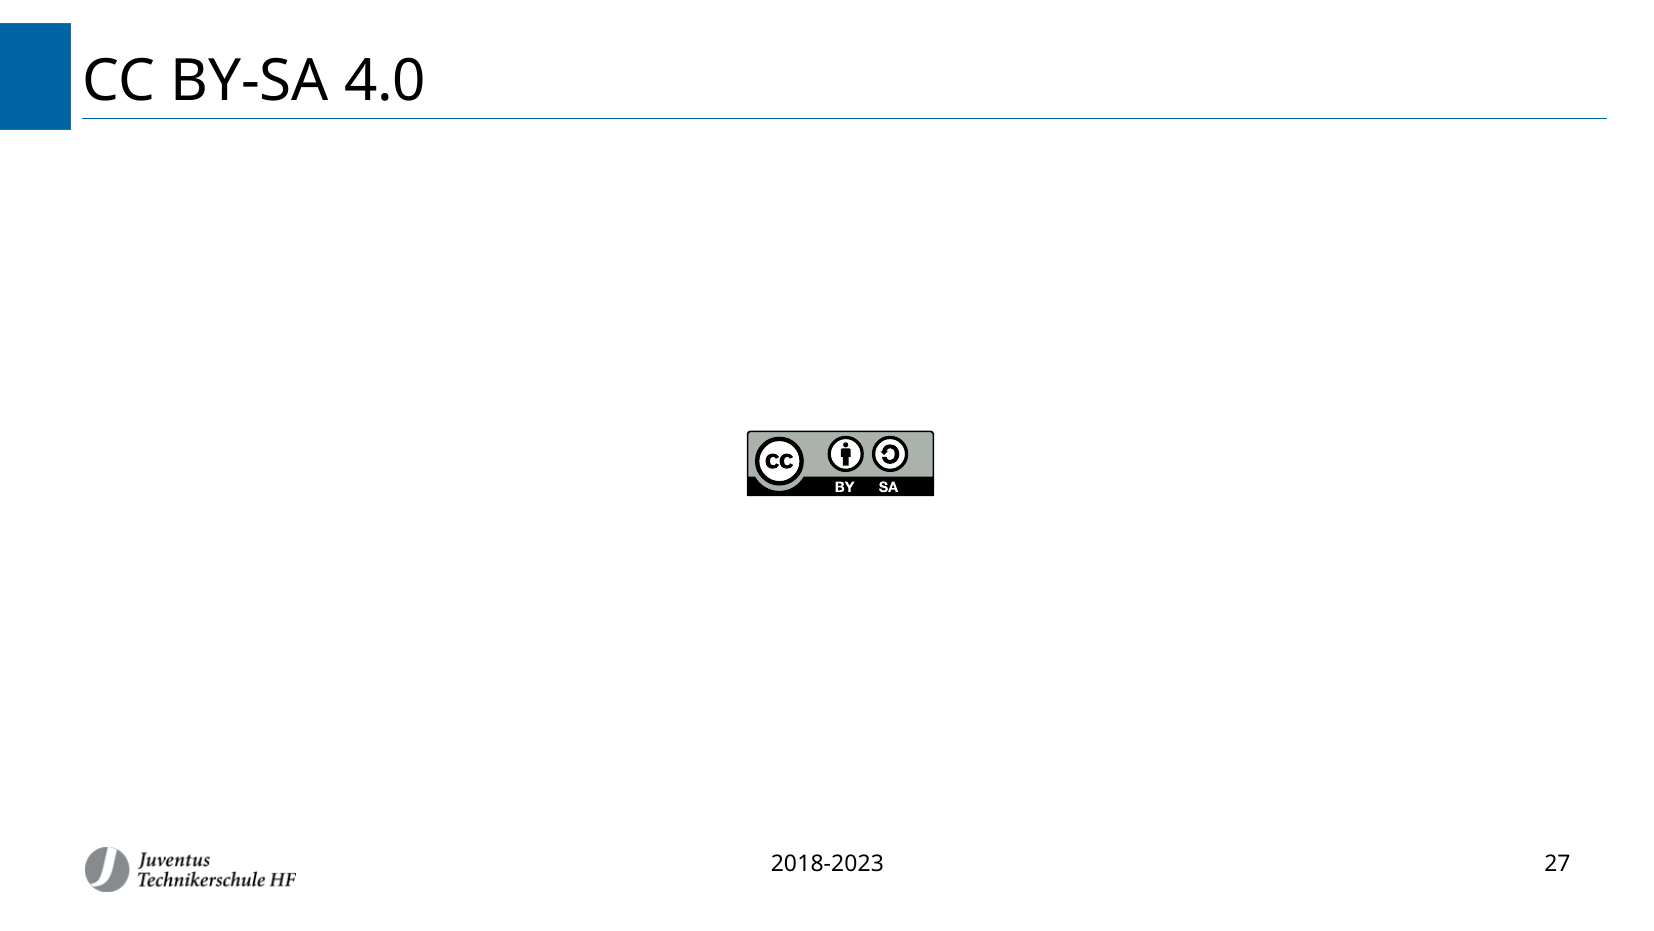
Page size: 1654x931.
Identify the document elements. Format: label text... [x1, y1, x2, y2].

picture [85, 847, 296, 892]
title CC BY-SA 4.0 [82, 37, 1571, 119]
picture [746, 430, 935, 497]
